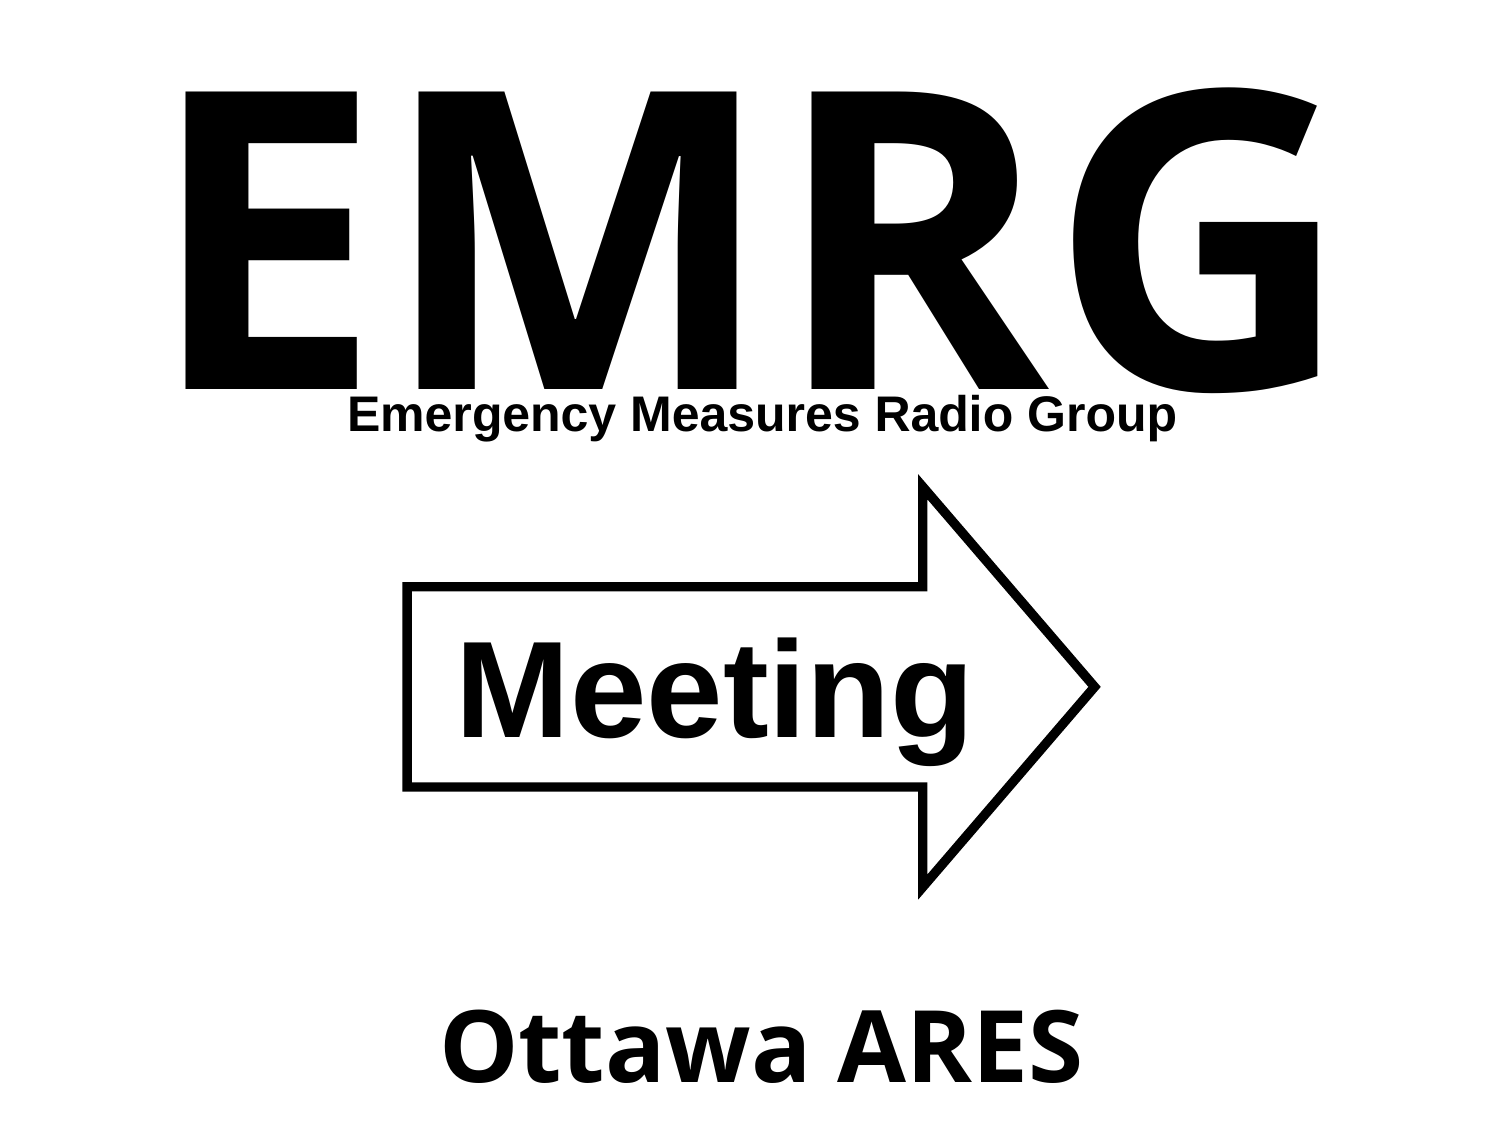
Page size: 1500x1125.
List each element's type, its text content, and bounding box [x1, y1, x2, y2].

text_box Ottawa ARES [292, 974, 1231, 1111]
text_box Emergency Measures Radio Group [109, 374, 1416, 450]
text_box Meeting [440, 592, 991, 773]
text_box EMRG [0, 21, 1500, 488]
